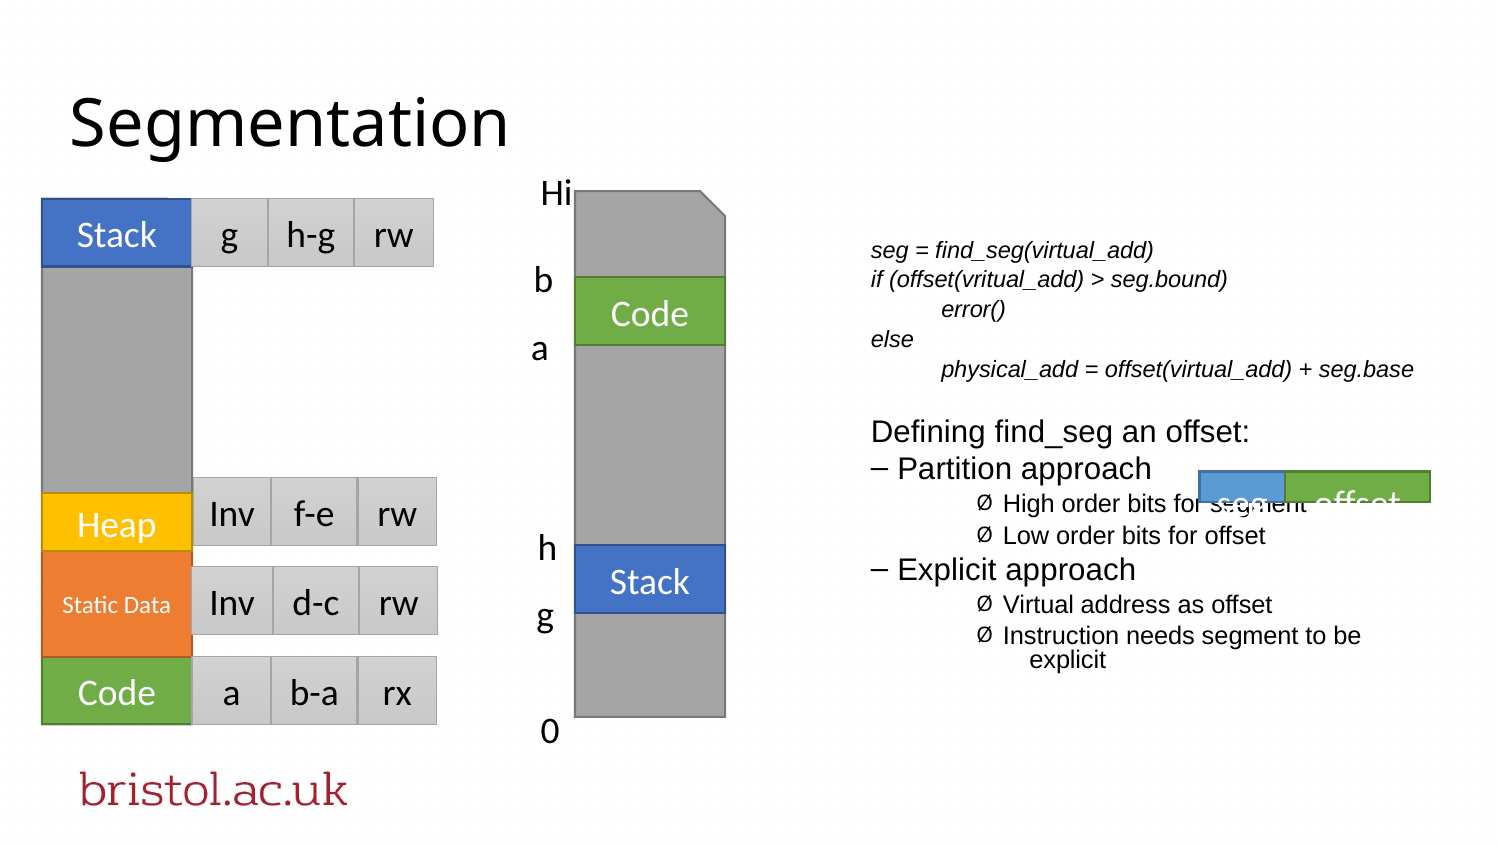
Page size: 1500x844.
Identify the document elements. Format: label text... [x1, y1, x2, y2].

text_box Static Data [42, 551, 192, 657]
text_box offset [1285, 471, 1430, 502]
text_box Inv [193, 477, 271, 545]
text_box b [518, 247, 569, 308]
text_box a [192, 656, 271, 724]
text_box rw [359, 567, 438, 635]
text_box Stack [575, 545, 725, 613]
text_box Code [575, 277, 725, 345]
text_box h-g [268, 199, 353, 267]
text_box h [522, 514, 573, 576]
text_box Stack [42, 199, 192, 267]
text_box Hi [525, 160, 589, 222]
text_box seg [1200, 471, 1285, 502]
text_box d-c [273, 567, 358, 635]
text_box Inv [192, 567, 272, 635]
text_box rw [355, 199, 433, 267]
text_box a [515, 315, 566, 376]
text_box [575, 191, 726, 717]
text_box rx [358, 656, 437, 724]
text_box Heap [42, 493, 192, 551]
text_box [41, 198, 193, 725]
title Segmentation [54, 42, 1434, 207]
text_box Code [42, 657, 192, 724]
text_box seg = find_seg(virtual_add) if (offset(vritual_add) > seg.bound) error() else physical_add = offset(virtual_add) + seg.base Defining find_seg an offset: Partition approach High order bits for segment Low order bits for offset Explicit approach Virtual address as offset Instruction needs segment to be explicit [750, 232, 1430, 707]
text_box g [192, 199, 267, 267]
text_box rw [358, 477, 437, 545]
text_box g [521, 582, 571, 644]
text_box f-e [272, 477, 357, 545]
text_box 0 [525, 698, 576, 760]
text_box b-a [272, 656, 357, 724]
